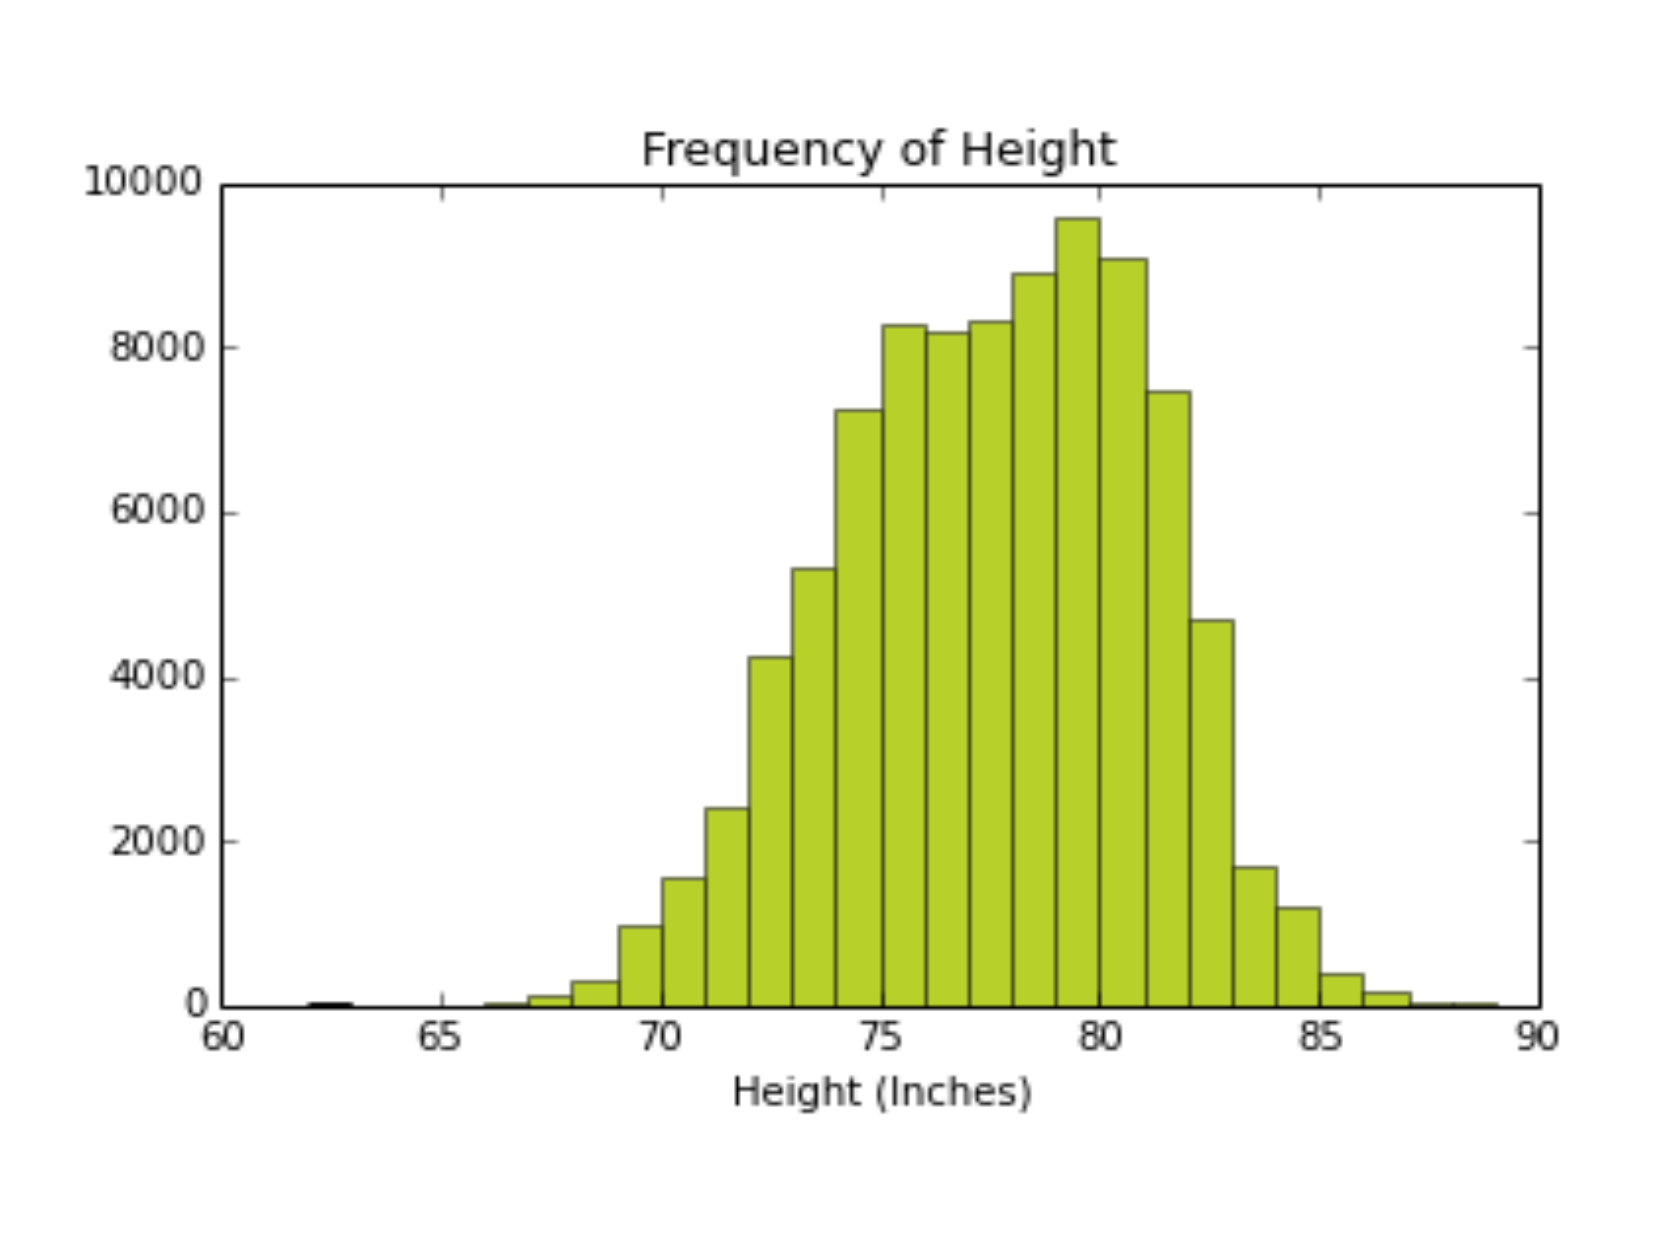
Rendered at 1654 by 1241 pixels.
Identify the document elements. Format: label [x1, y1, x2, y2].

picture [60, 104, 1587, 1141]
